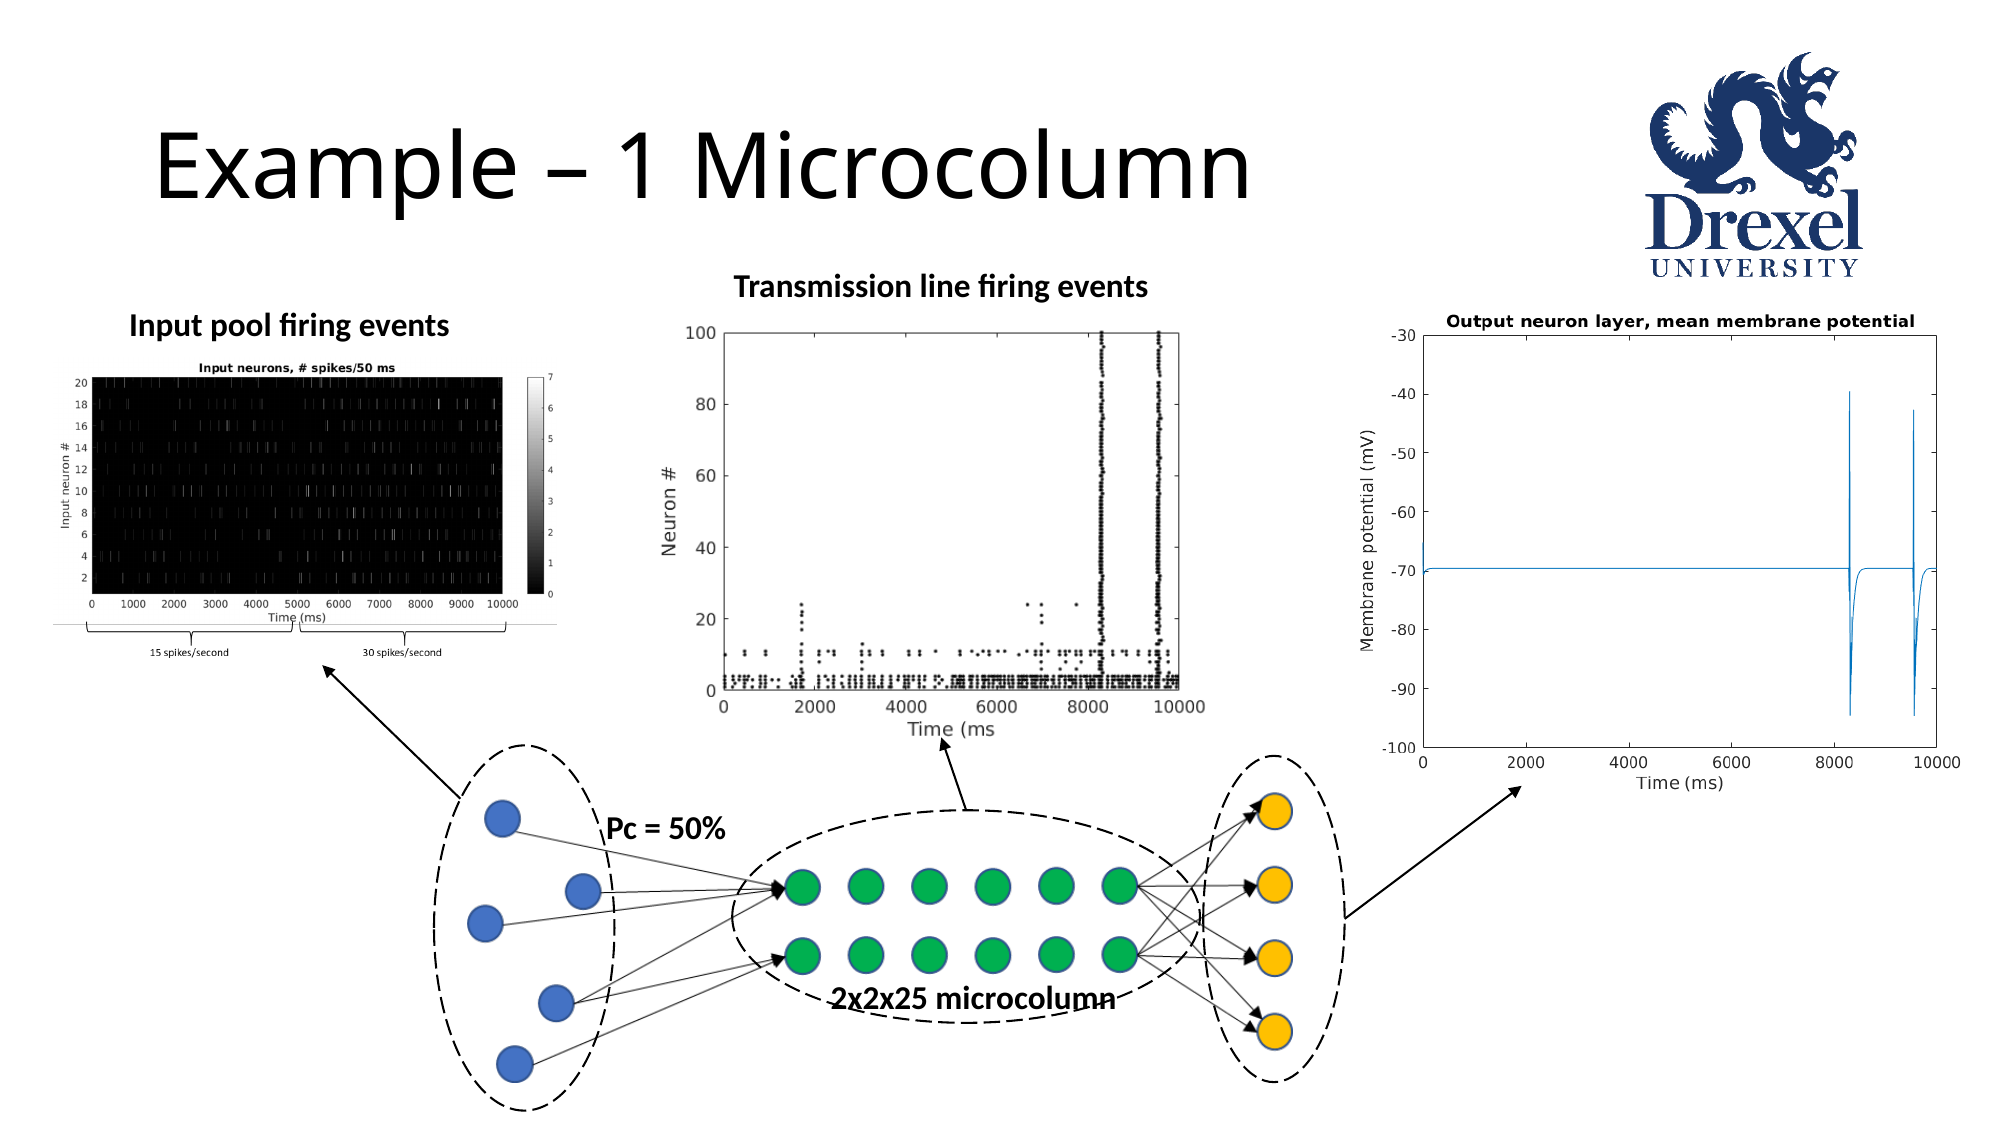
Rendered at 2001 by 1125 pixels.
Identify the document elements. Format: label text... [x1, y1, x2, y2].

title Example – 1 Microcolumn [137, 59, 1288, 278]
picture [1645, 52, 1863, 277]
text_box Pc = 50% [591, 798, 742, 854]
text_box 2x2x25 microcolumn [815, 969, 1132, 1024]
text_box Transmission line firing events [718, 256, 1164, 312]
picture [53, 357, 557, 666]
picture [647, 300, 1235, 741]
text_box Input pool firing events [114, 296, 465, 351]
picture [467, 785, 1293, 1083]
picture [1336, 296, 2000, 803]
